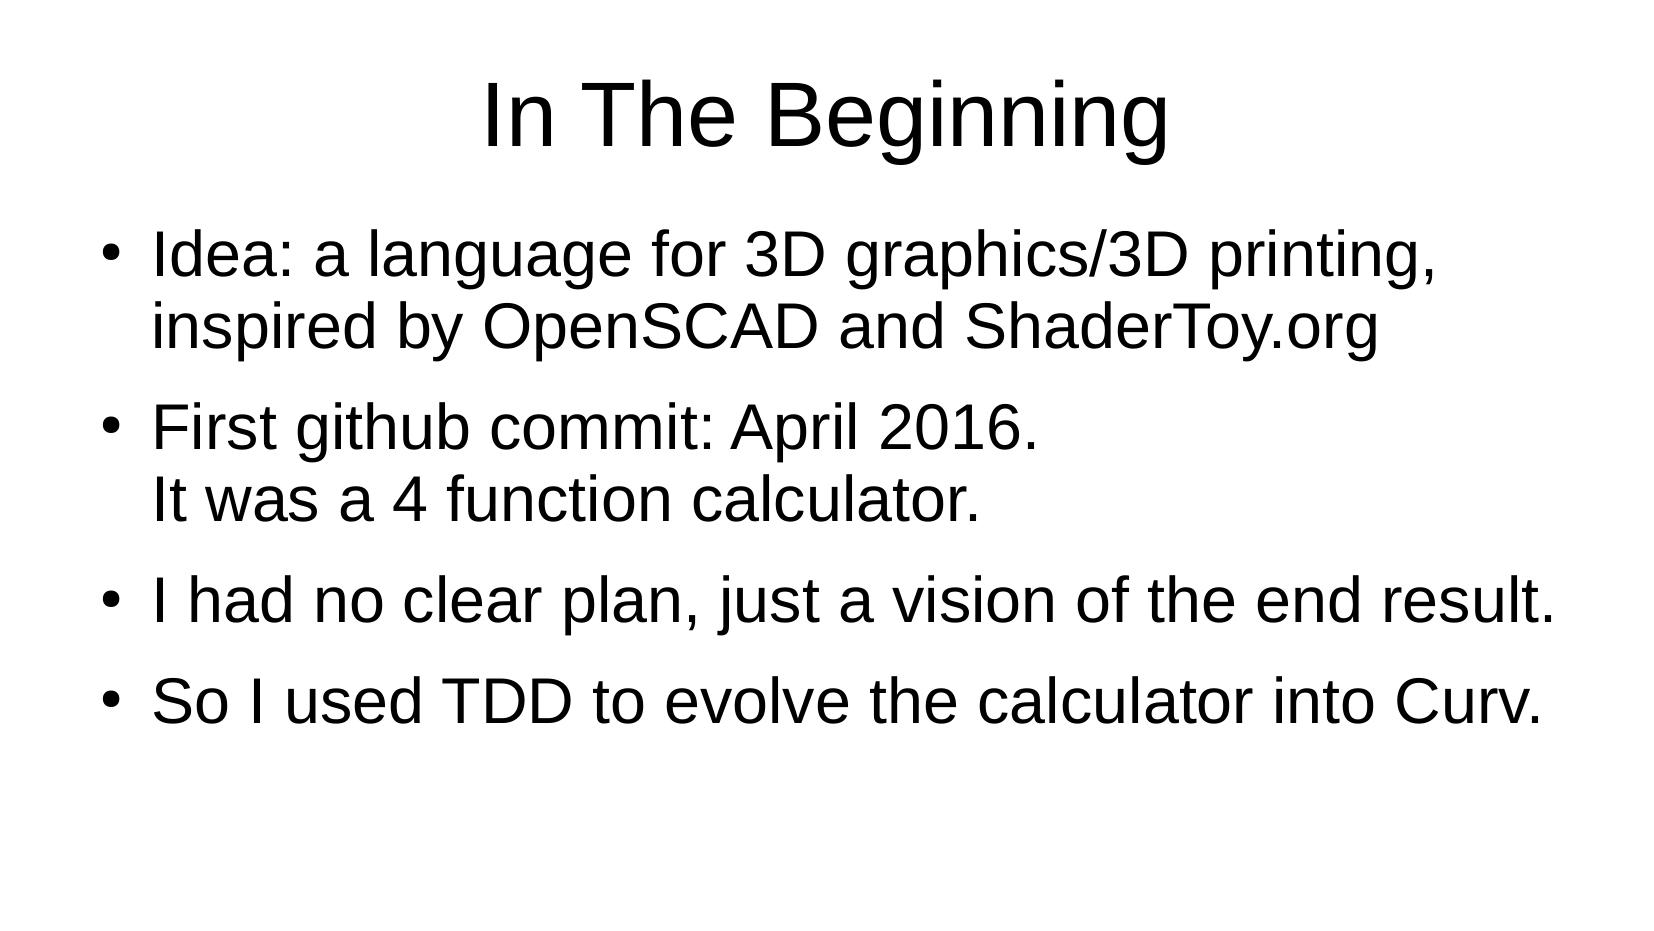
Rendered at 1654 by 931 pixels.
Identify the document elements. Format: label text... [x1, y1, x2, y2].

title In The Beginning [82, 37, 1571, 193]
list Idea: a language for 3D graphics/3D printing, inspired by OpenSCAD and ShaderToy.org First github commit: April 2016. It was a 4 function calculator. I had no clear plan, just a vision of the end result. So I used TDD to evolve the calculator into Curv. [82, 217, 1571, 758]
